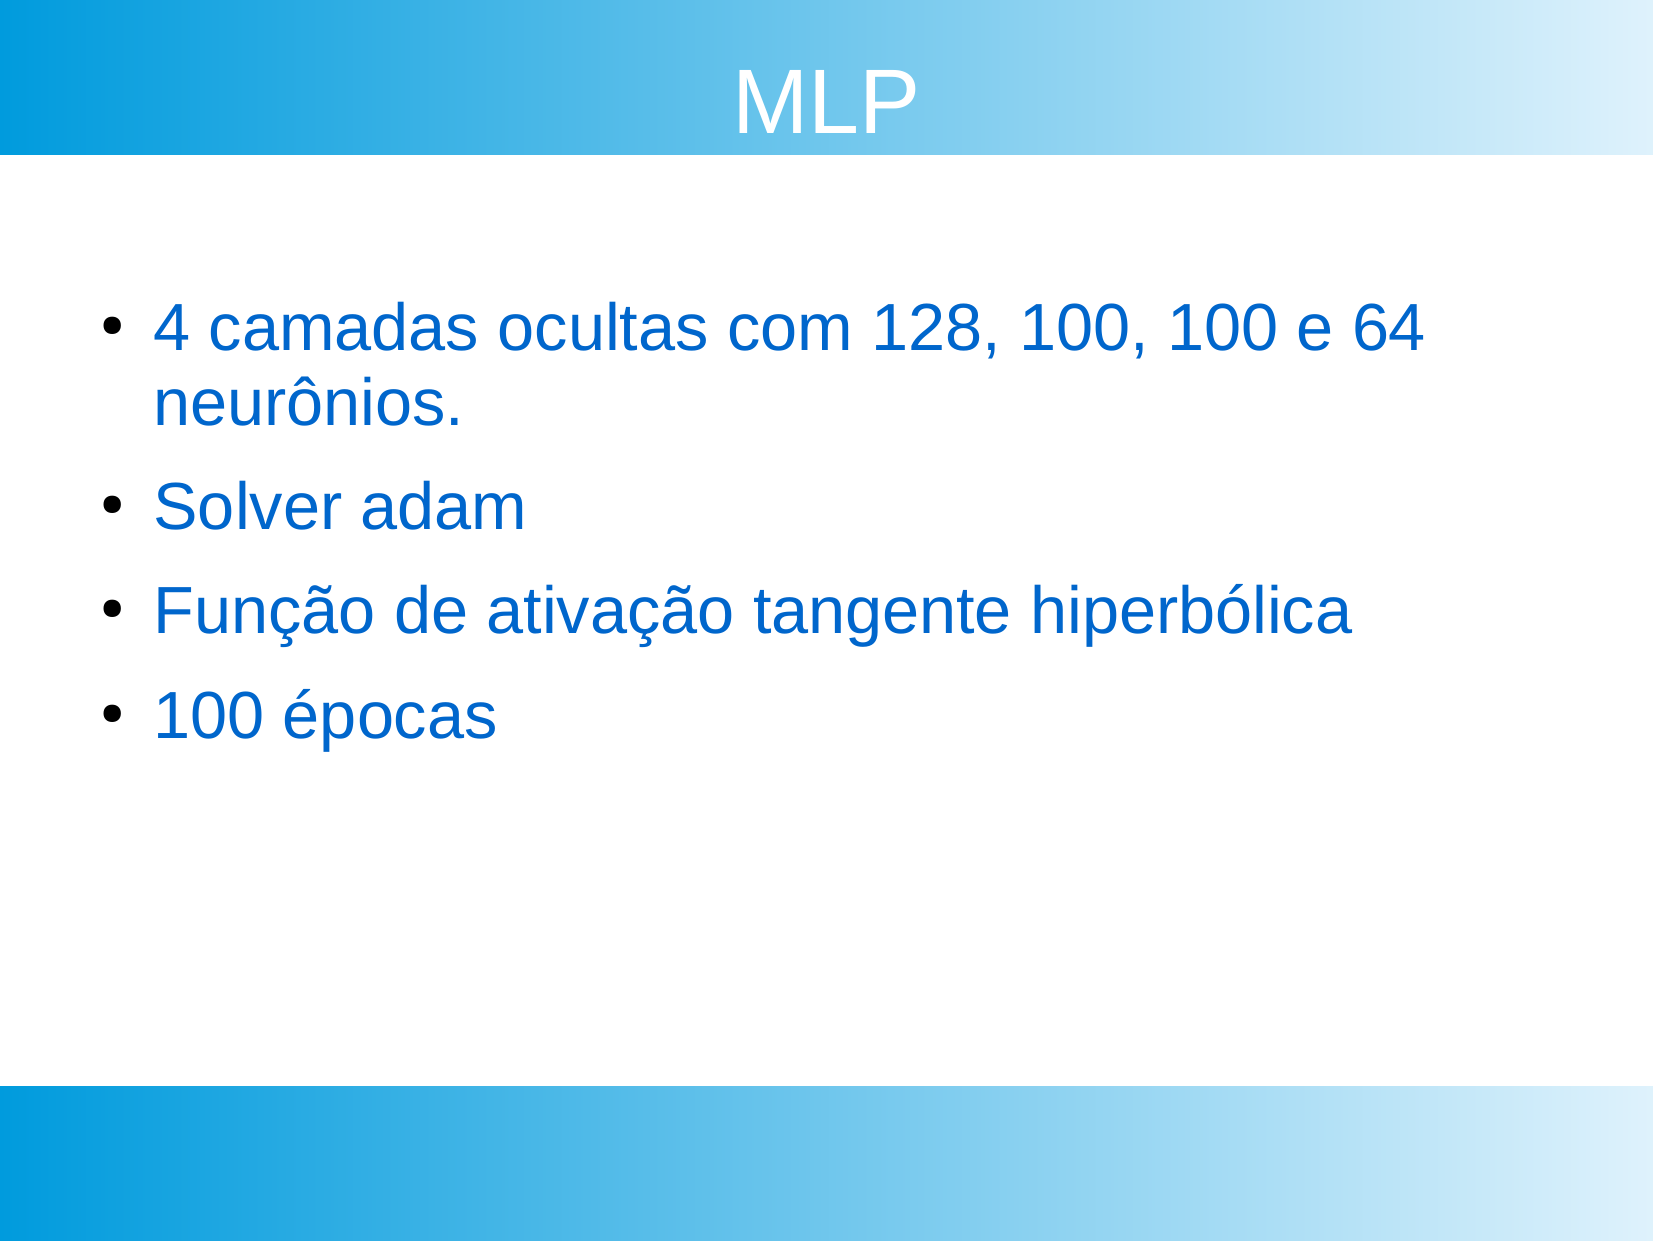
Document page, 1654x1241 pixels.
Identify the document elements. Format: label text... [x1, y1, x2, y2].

title MLP [82, 49, 1571, 155]
list 4 camadas ocultas com 128, 100, 100 e 64 neurônios. Solver adam Função de ativação tangente hiperbólica 100 épocas [82, 290, 1571, 1010]
